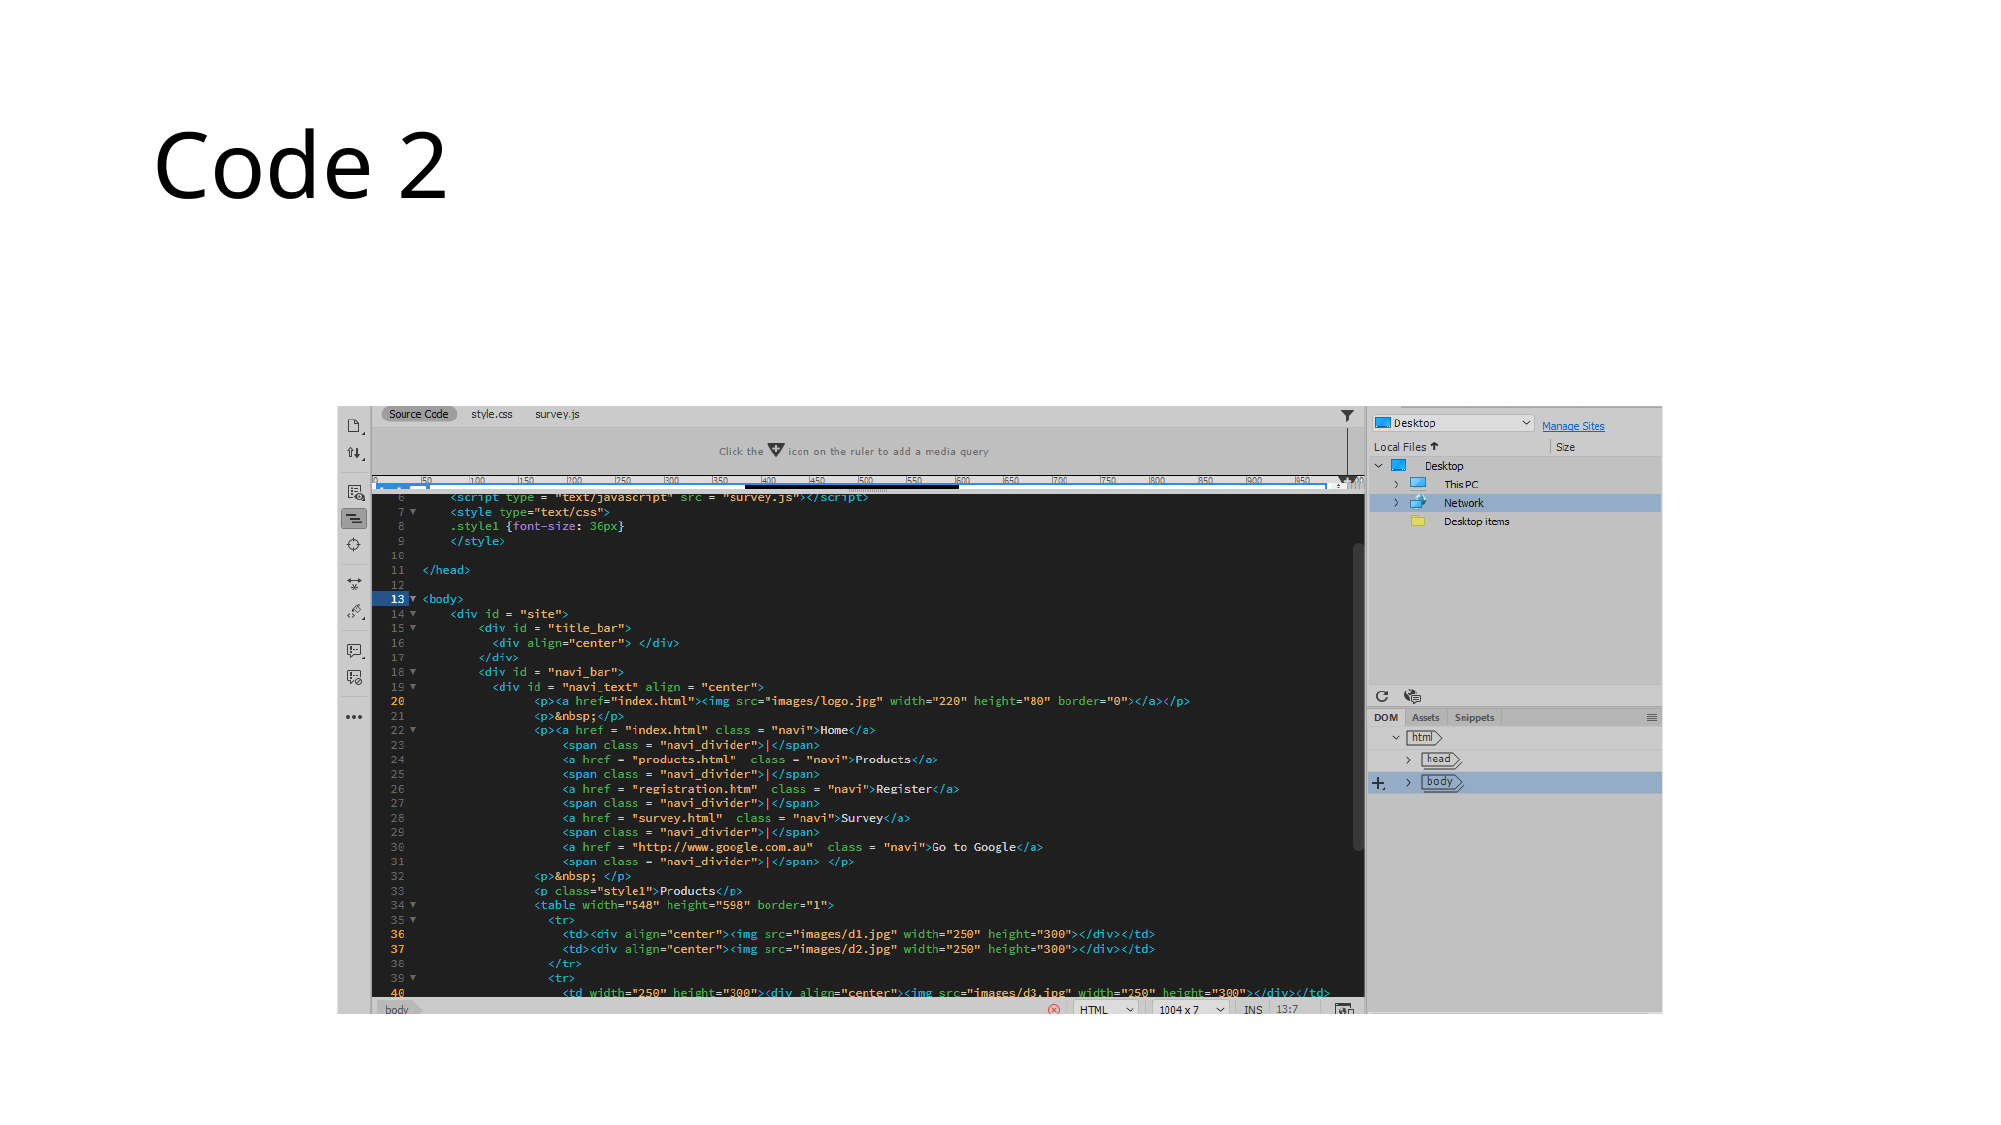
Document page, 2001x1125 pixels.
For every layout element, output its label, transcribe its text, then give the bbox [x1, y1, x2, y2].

title Code 2 [137, 59, 1863, 278]
picture [337, 406, 1663, 1014]
